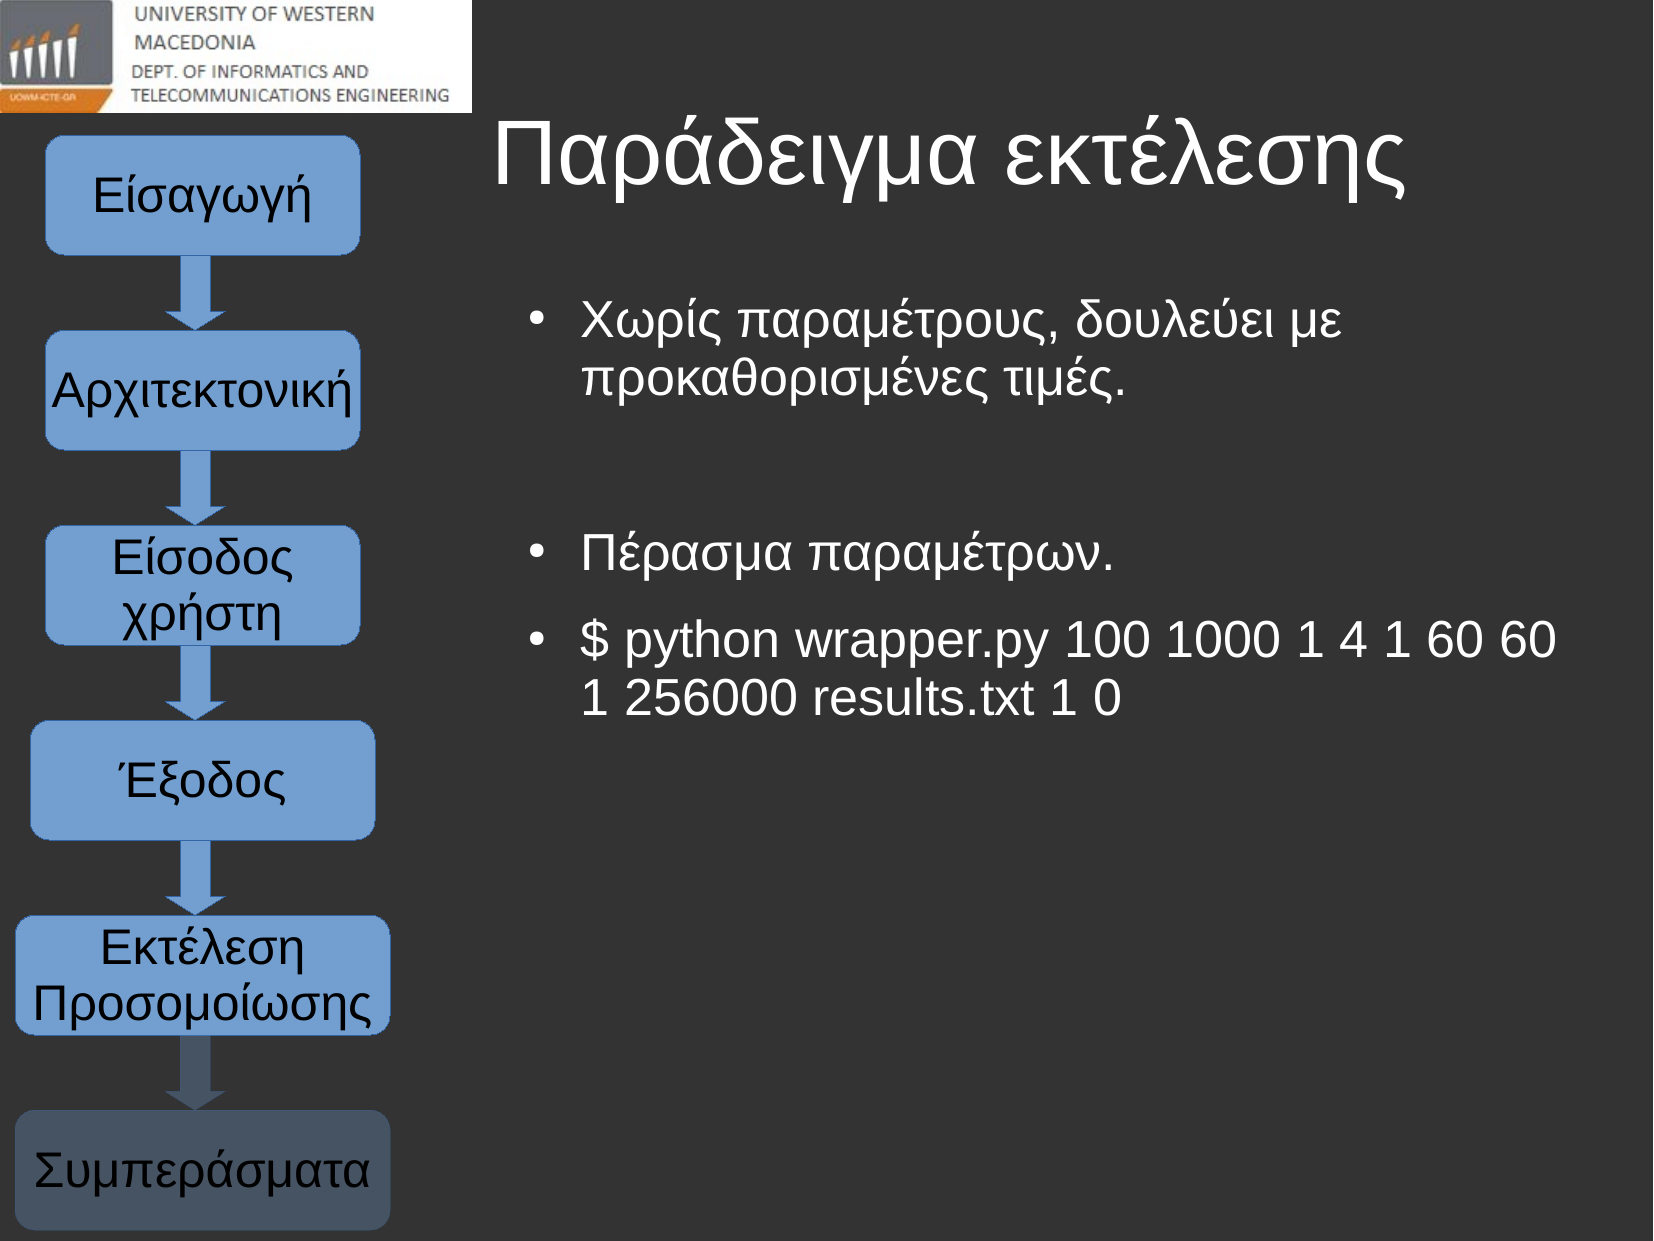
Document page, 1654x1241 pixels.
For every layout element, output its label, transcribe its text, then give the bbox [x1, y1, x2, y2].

text_box [165, 840, 226, 916]
text_box Έξοδος [30, 720, 376, 841]
text_box Είσαγωγή [45, 135, 361, 256]
picture [0, 0, 472, 113]
text_box [165, 645, 226, 721]
text_box Αρχιτεκτονική [45, 330, 361, 451]
text_box [165, 450, 226, 526]
text_box Είσοδος χρήστη [45, 525, 361, 646]
text_box Συμπεράσματα [15, 1110, 391, 1231]
text_box Εκτέλεση Προσομοίωσης [15, 915, 391, 1036]
text_box [165, 1035, 226, 1111]
title Παράδειγμα εκτέλεσης [330, 49, 1571, 257]
list Χωρίς παραμέτρους, δουλεύει με προκαθορισμένες τιμές. Πέρασμα παραμέτρων. $ python wrapper.py 100 1000 1 4 1 60 60 1 256000 results.txt 1 0 [510, 290, 1571, 1010]
text_box [165, 255, 226, 331]
